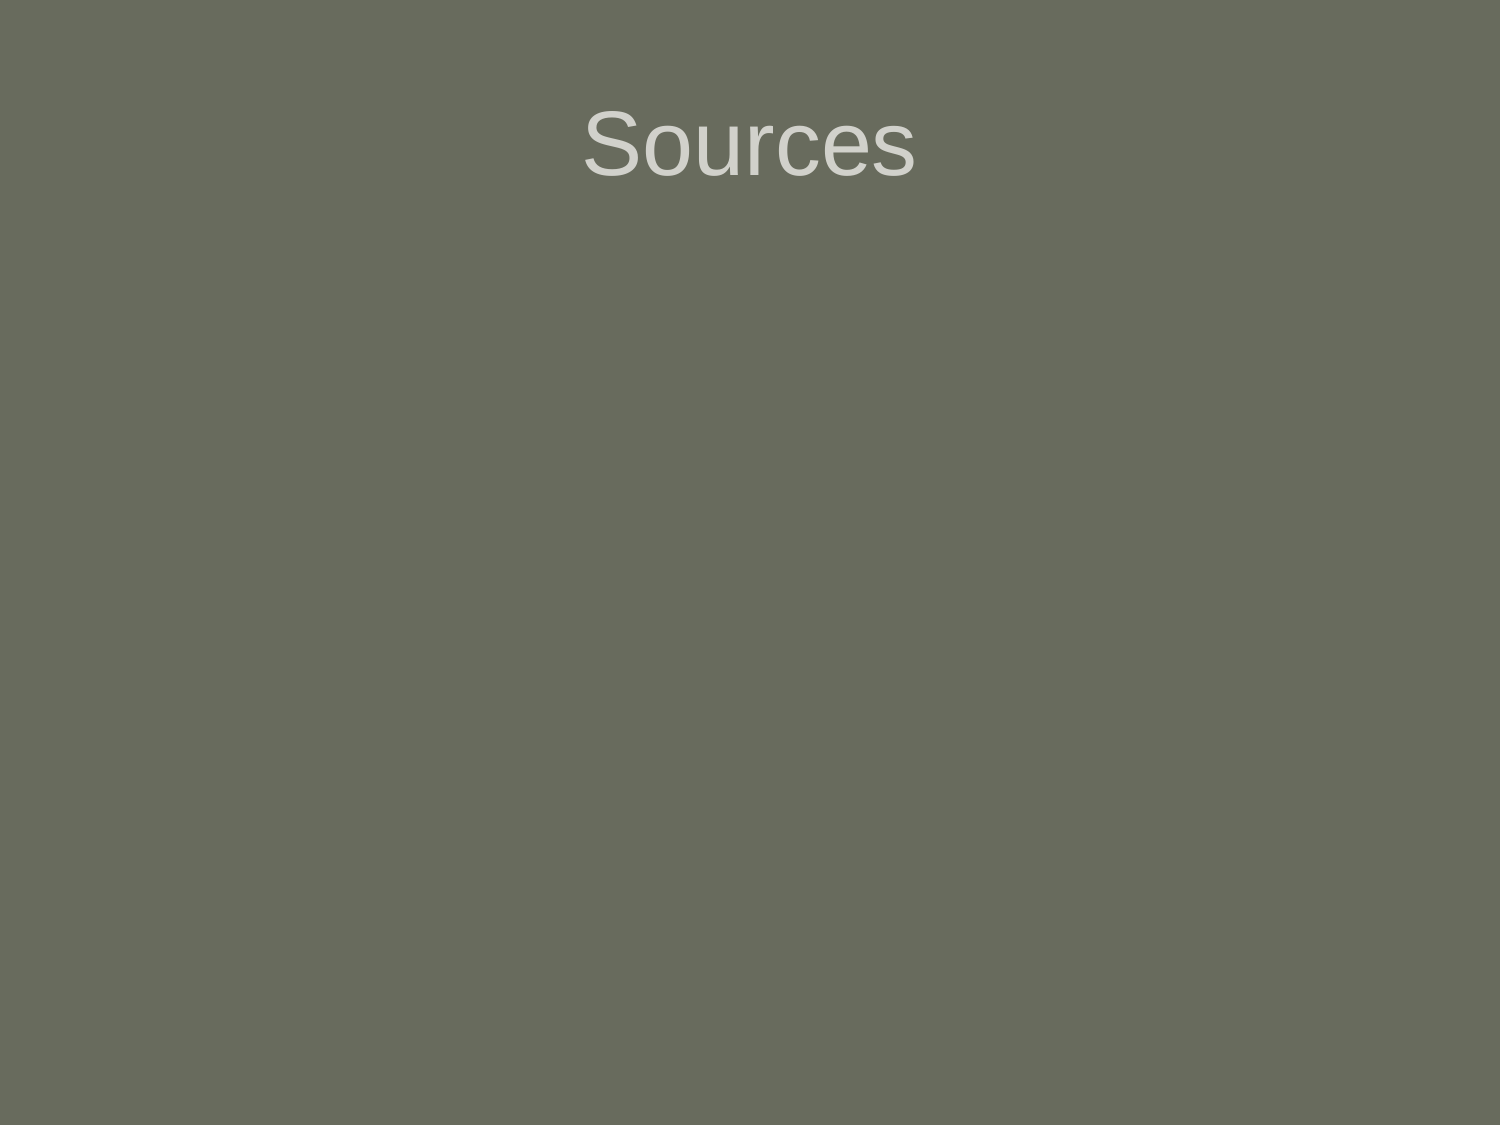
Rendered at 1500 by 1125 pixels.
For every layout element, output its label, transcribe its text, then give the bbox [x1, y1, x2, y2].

title Sources [75, 45, 1426, 233]
